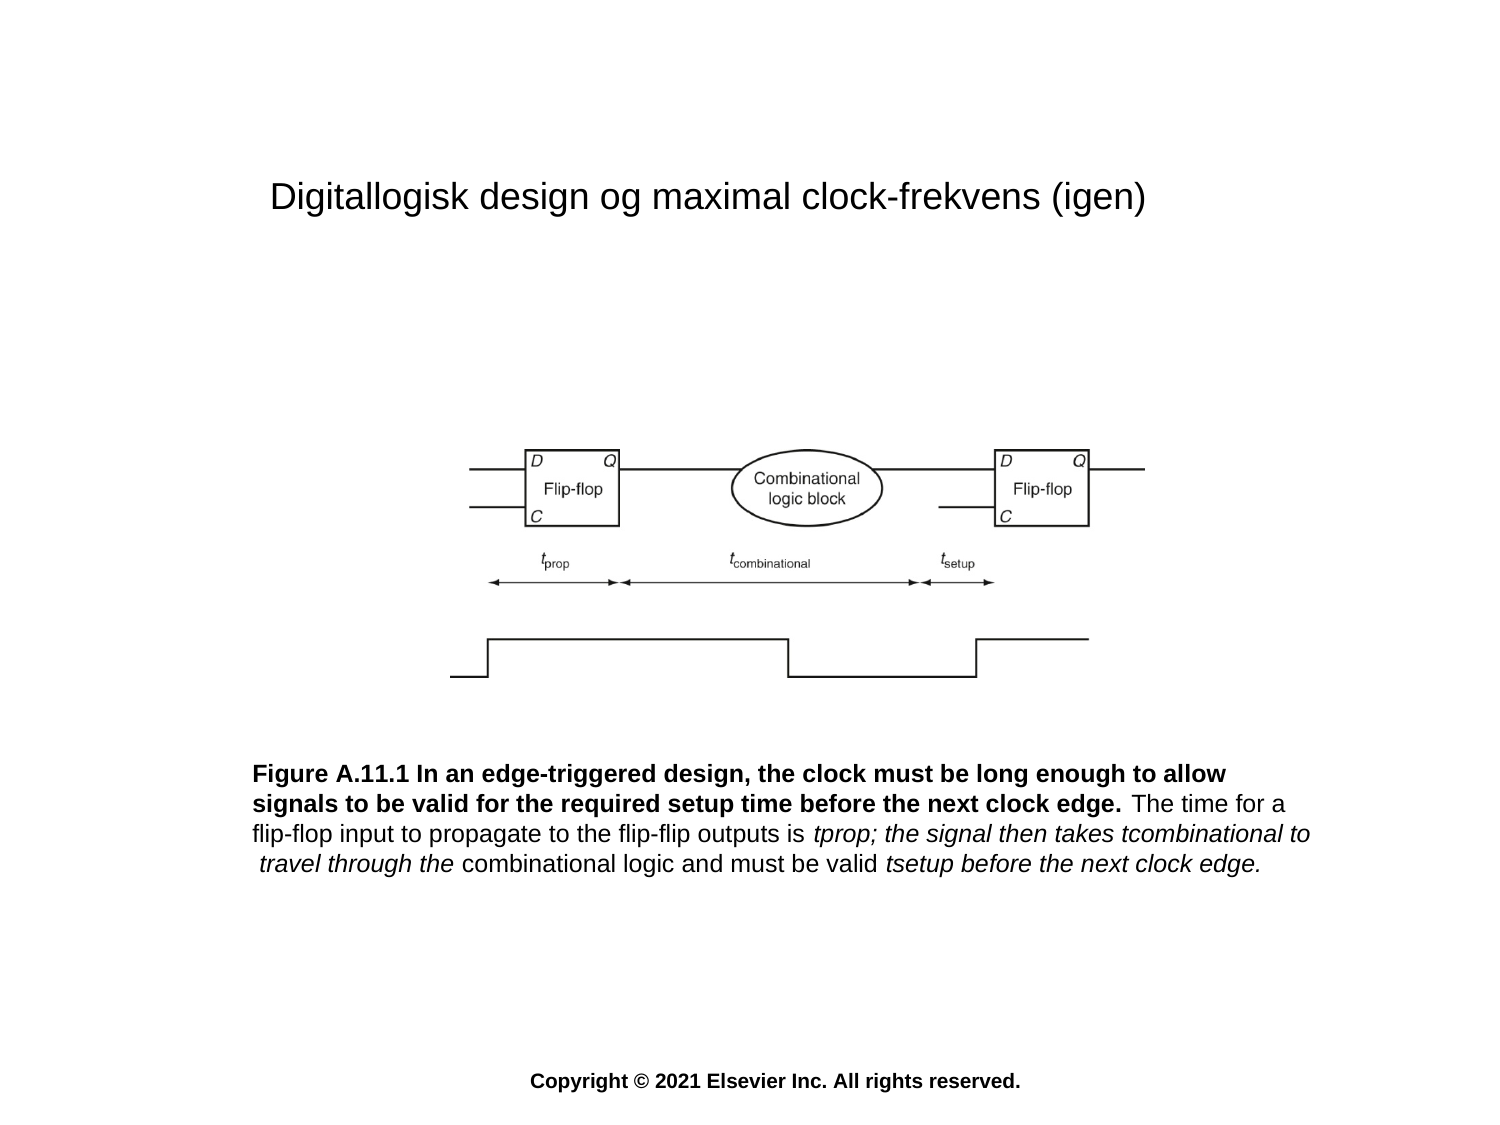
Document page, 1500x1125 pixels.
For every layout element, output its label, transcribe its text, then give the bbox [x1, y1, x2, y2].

picture [450, 449, 1145, 678]
text_box Figure A.11.1 In an edge-triggered design, the clock must be long enough to allow signals to be valid for the required setup time before the next clock edge. The time for a flip-flop input to propagate to the flip-flip outputs is tprop; the signal then takes tcombinational to travel through the combinational logic and must be valid tsetup before the next clock edge. [237, 749, 1500, 886]
text_box Copyright © 2021 Elsevier Inc. All rights reserved. [515, 1059, 1036, 1101]
text_box Digitallogisk design og maximal clock-frekvens (igen) [255, 164, 1162, 225]
